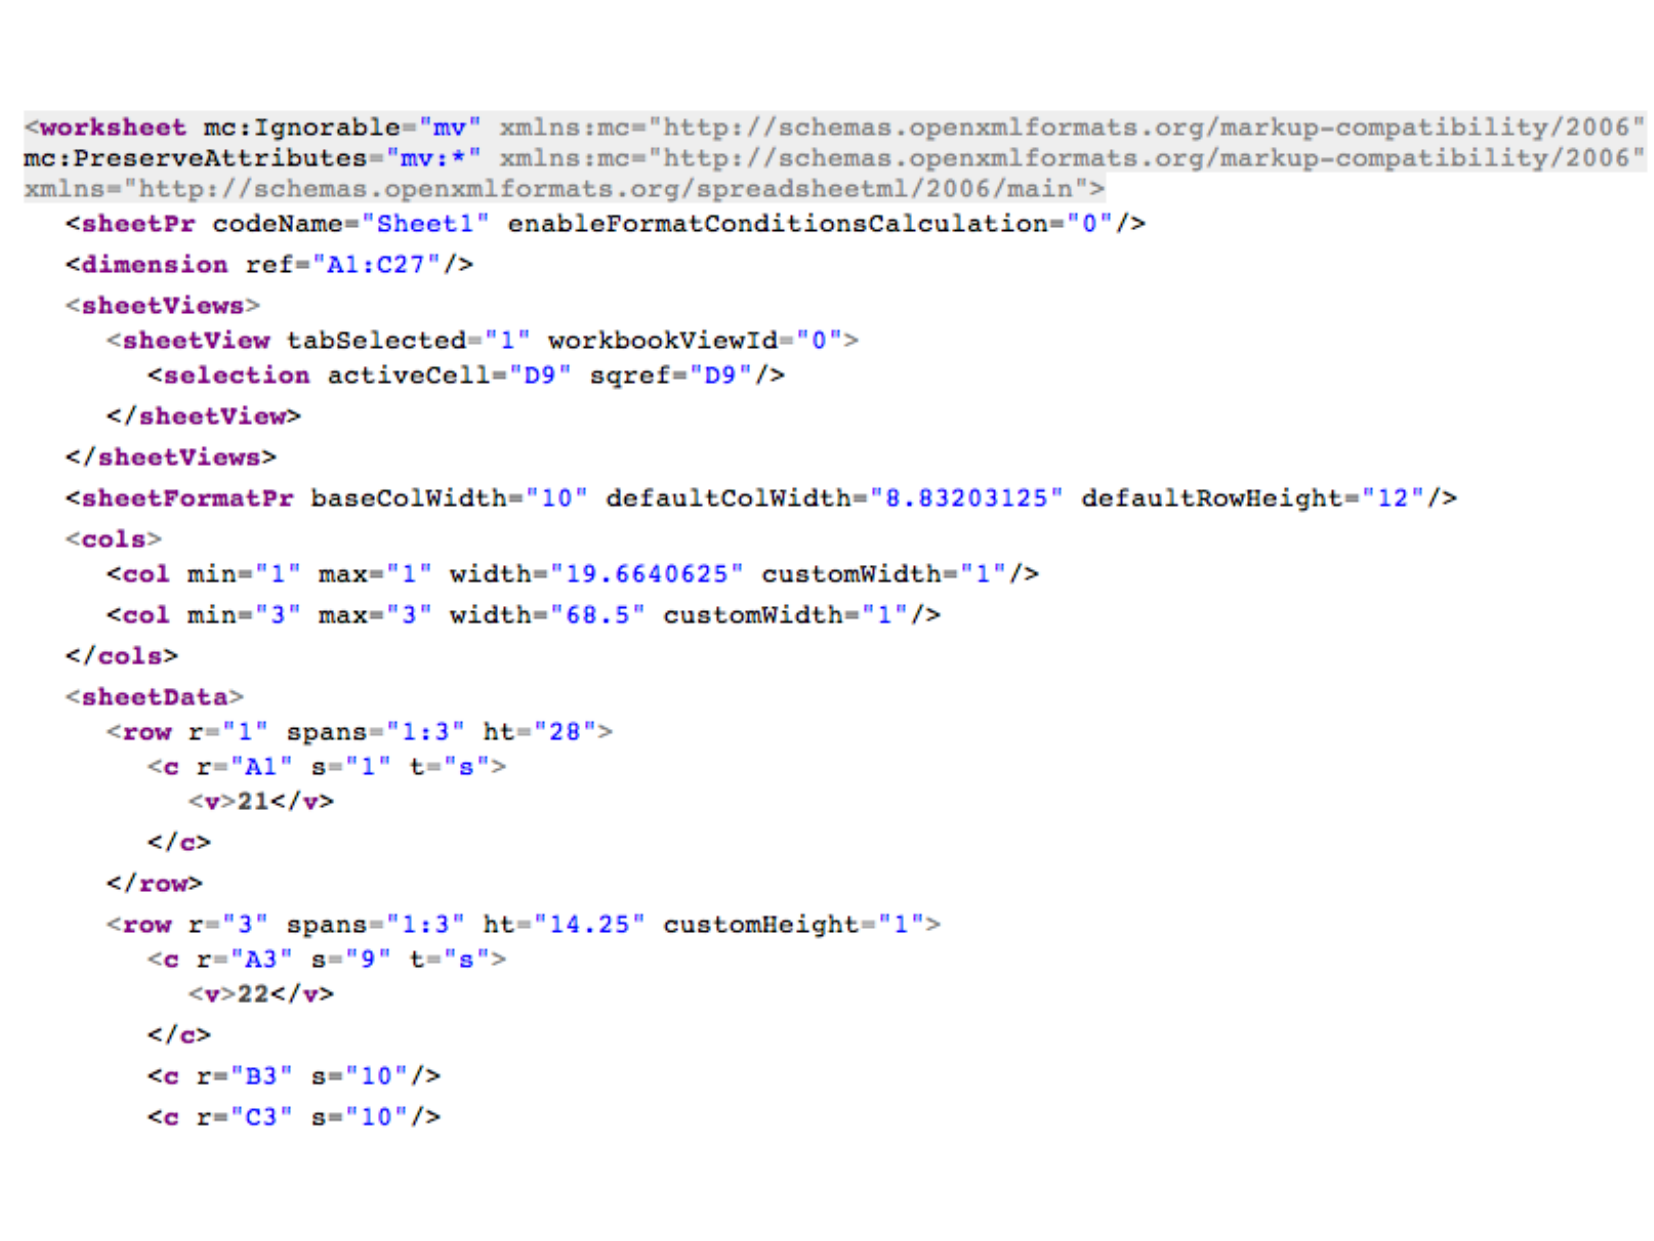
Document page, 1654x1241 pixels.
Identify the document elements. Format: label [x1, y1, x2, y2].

picture [4, 105, 1654, 1142]
